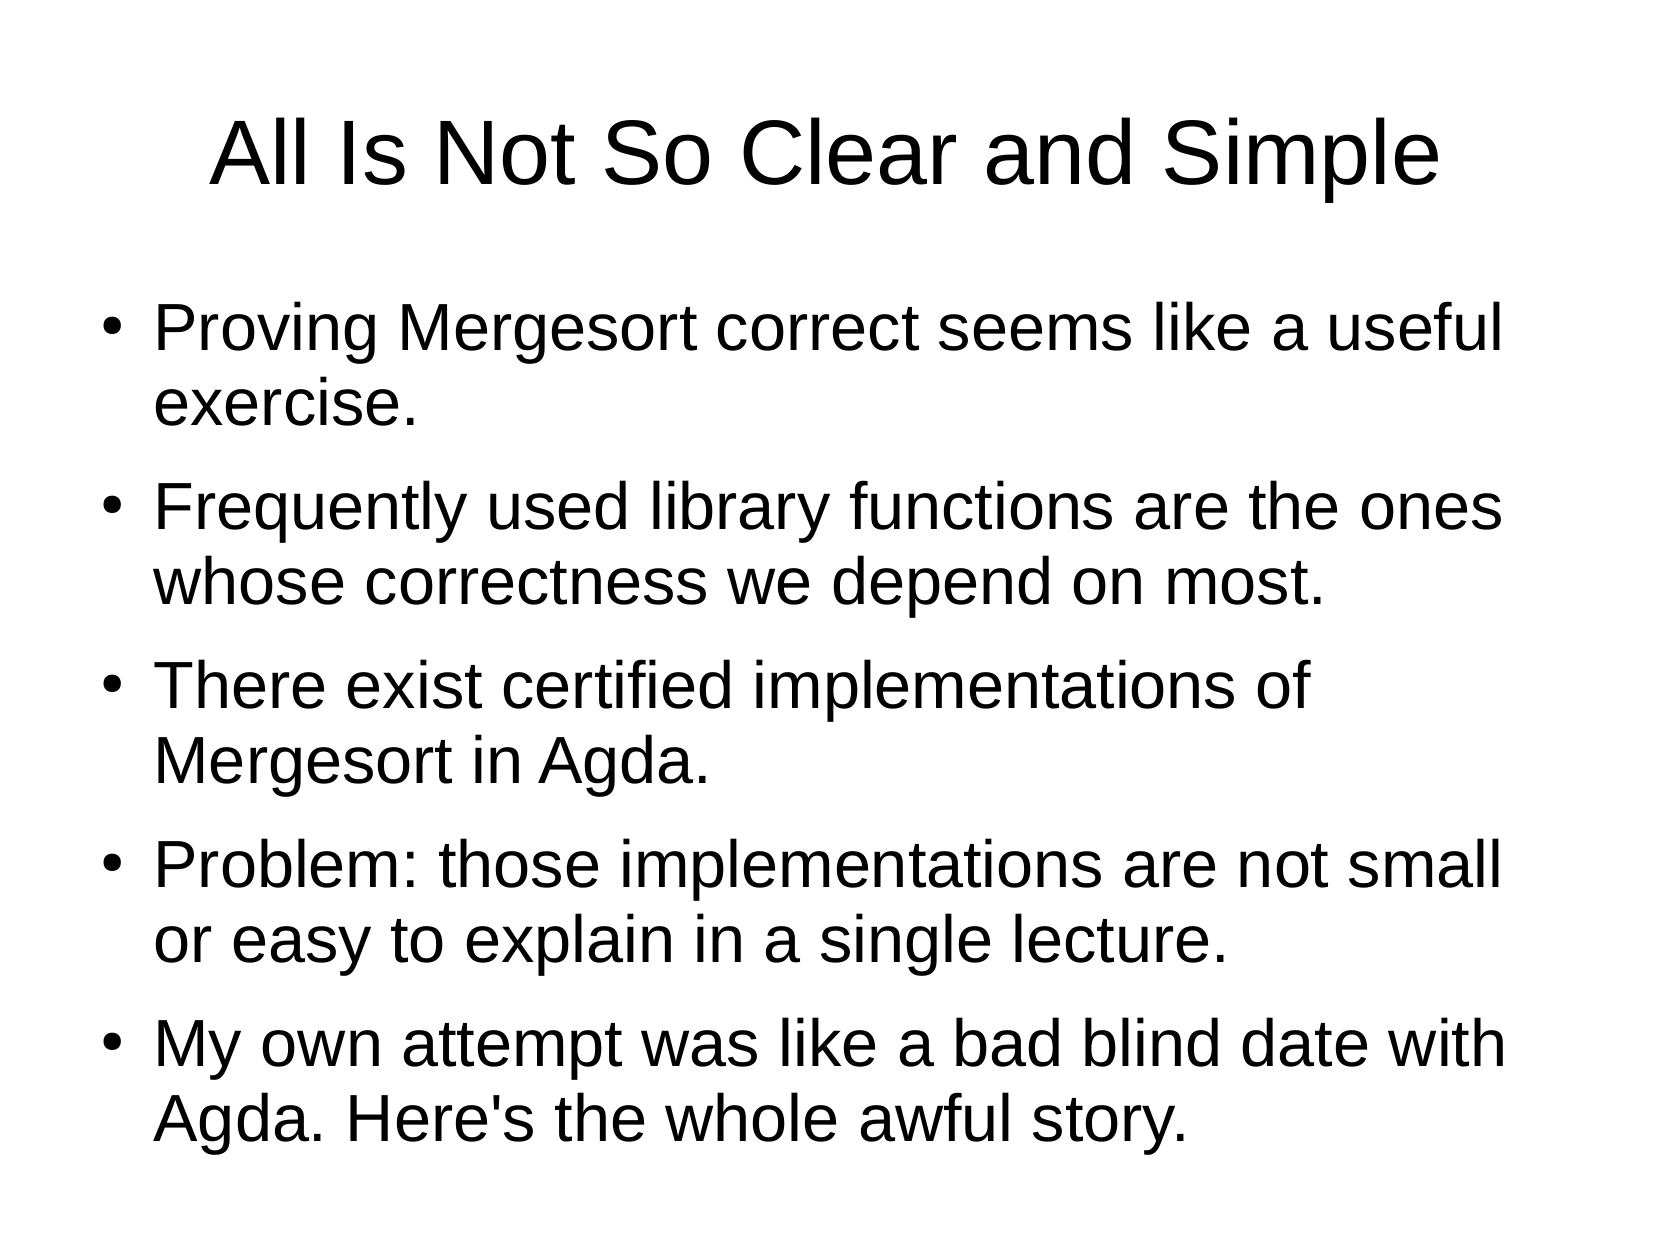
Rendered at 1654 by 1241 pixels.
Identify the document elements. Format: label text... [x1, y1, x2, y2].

list Proving Mergesort correct seems like a useful exercise. Frequently used library functions are the ones whose correctness we depend on most. There exist certified implementations of Mergesort in Agda. Problem: those implementations are not small or easy to explain in a single lecture. My own attempt was like a bad blind date with Agda. Here's the whole awful story. [82, 290, 1571, 1156]
title All Is Not So Clear and Simple [82, 49, 1571, 257]
